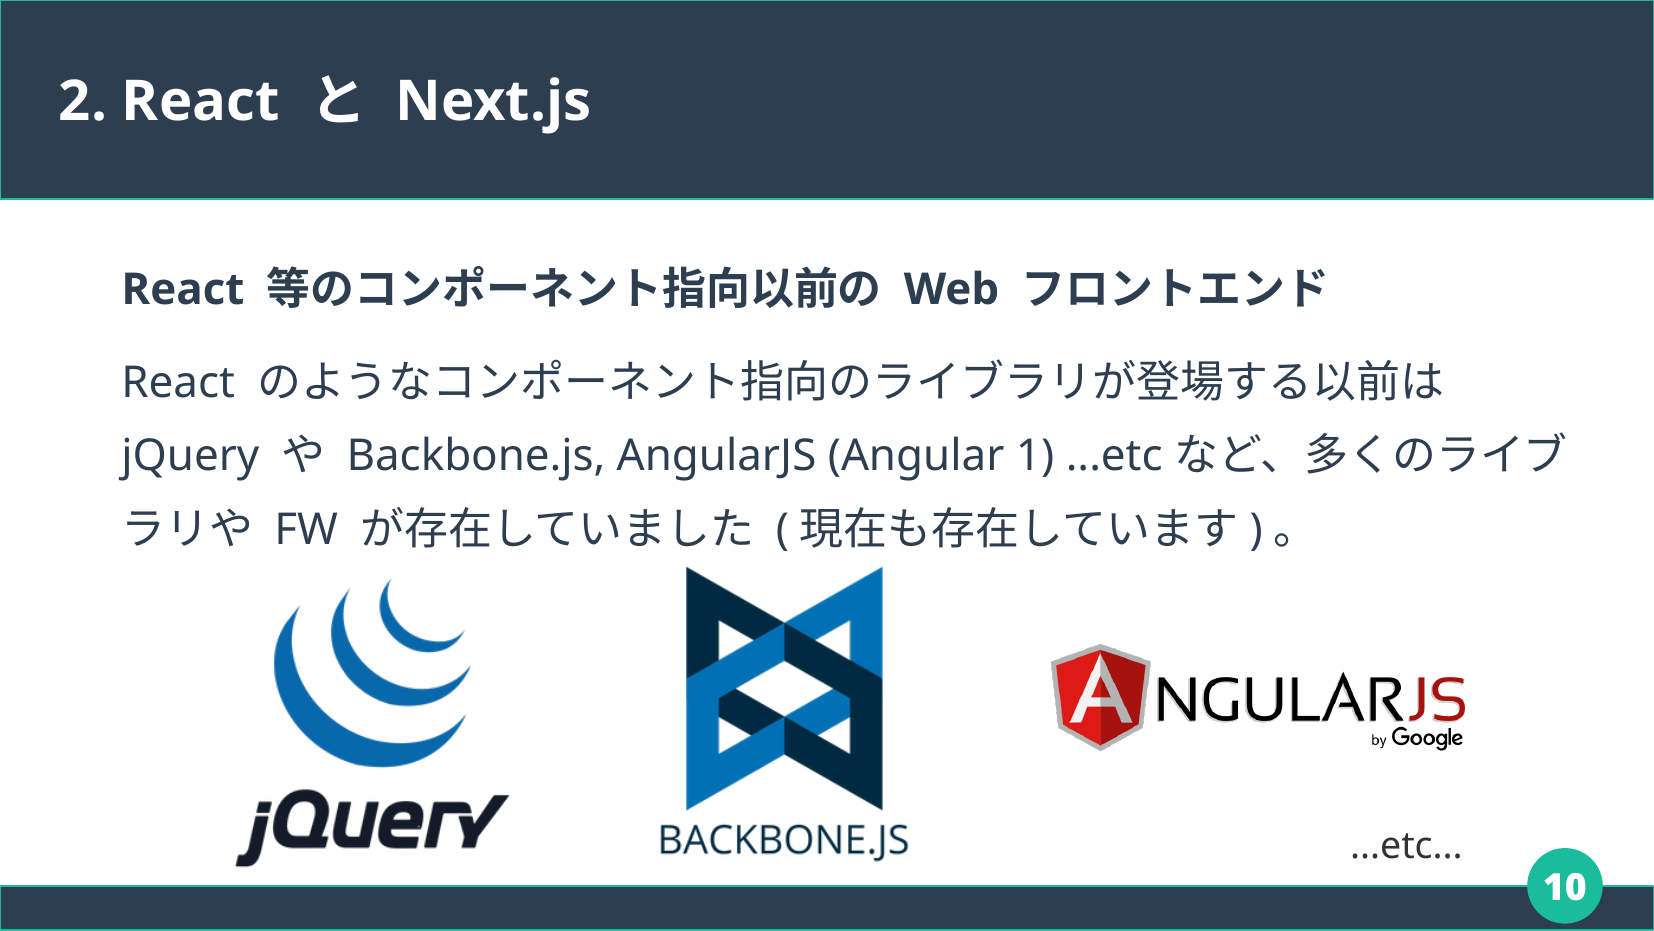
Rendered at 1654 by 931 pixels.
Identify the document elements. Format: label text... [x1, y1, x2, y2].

picture [633, 561, 936, 864]
title 2. React と Next.js [59, 37, 1595, 156]
picture [221, 574, 524, 877]
list React 等のコンポーネント指向以前の Web フロントエンド React のようなコンポーネント指向のライブラリが登場する以前は jQuery や Backbone.js, AngularJS (Angular 1) ...etcなど、多くのライブラリや FW が存在していました (現在も存在しています)。 [59, 243, 1595, 562]
picture [1048, 641, 1467, 754]
title ...etc... [1350, 825, 1501, 863]
